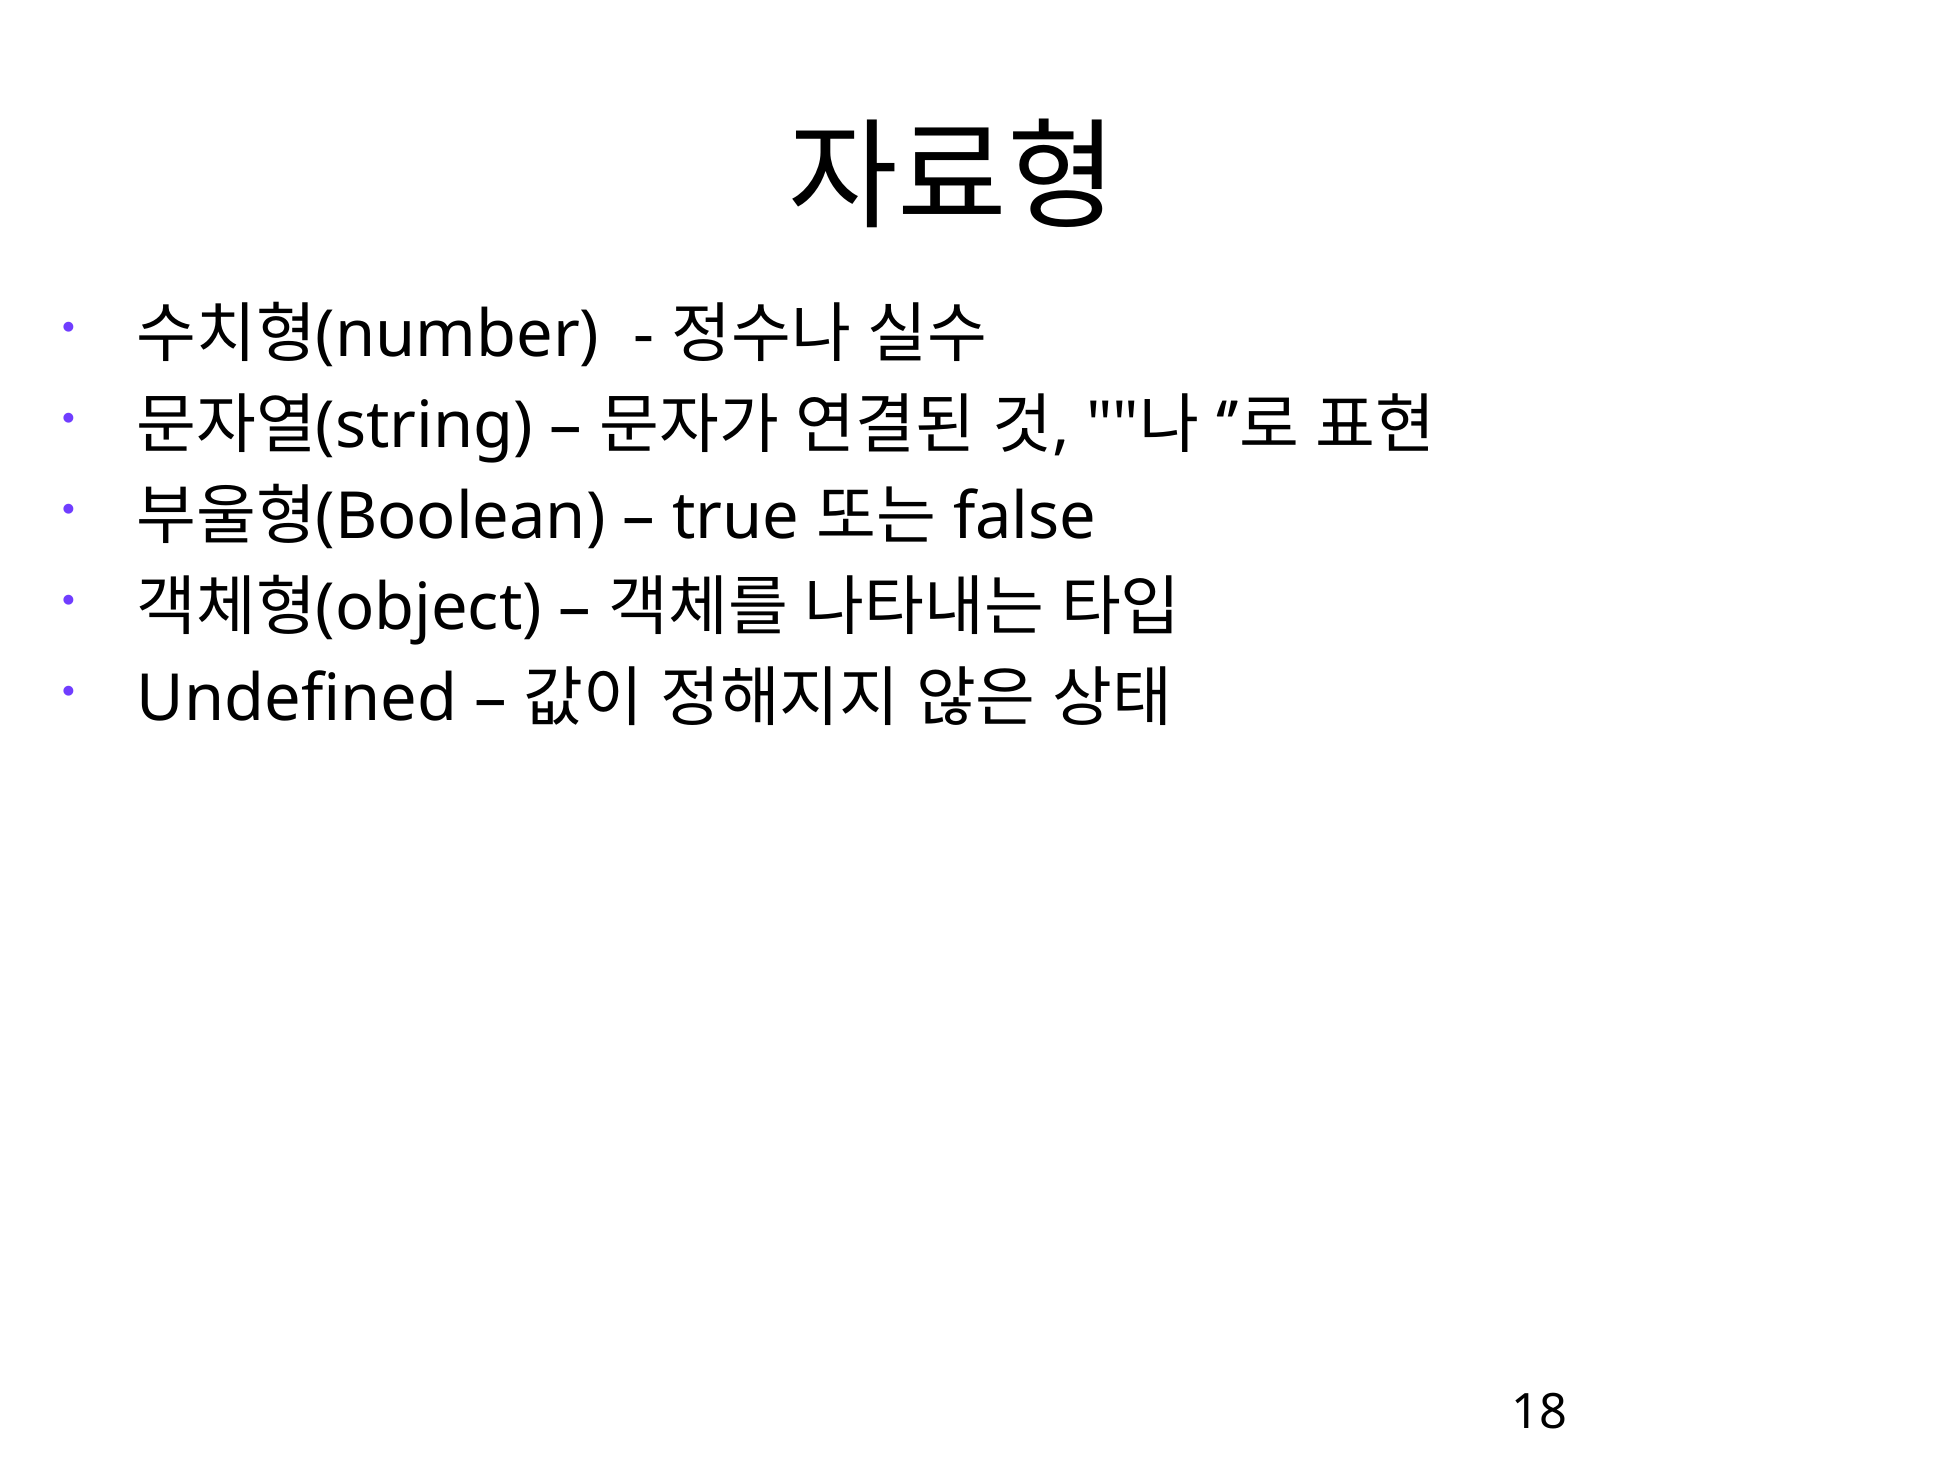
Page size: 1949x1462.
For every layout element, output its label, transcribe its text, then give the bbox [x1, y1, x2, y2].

title 자료형 [156, 92, 1749, 255]
slide_number <숫자> [1496, 1372, 1899, 1462]
list 수치형(number) - 정수나 실수 문자열(string) – 문자가 연결된 것, ""나 ‘’로 표현 부울형(Boolean) – true 또는 false 객체형(object) – 객체를 나타내는 타입 Undefined – 값이 정해지지 않은 상태 [48, 284, 1897, 1343]
